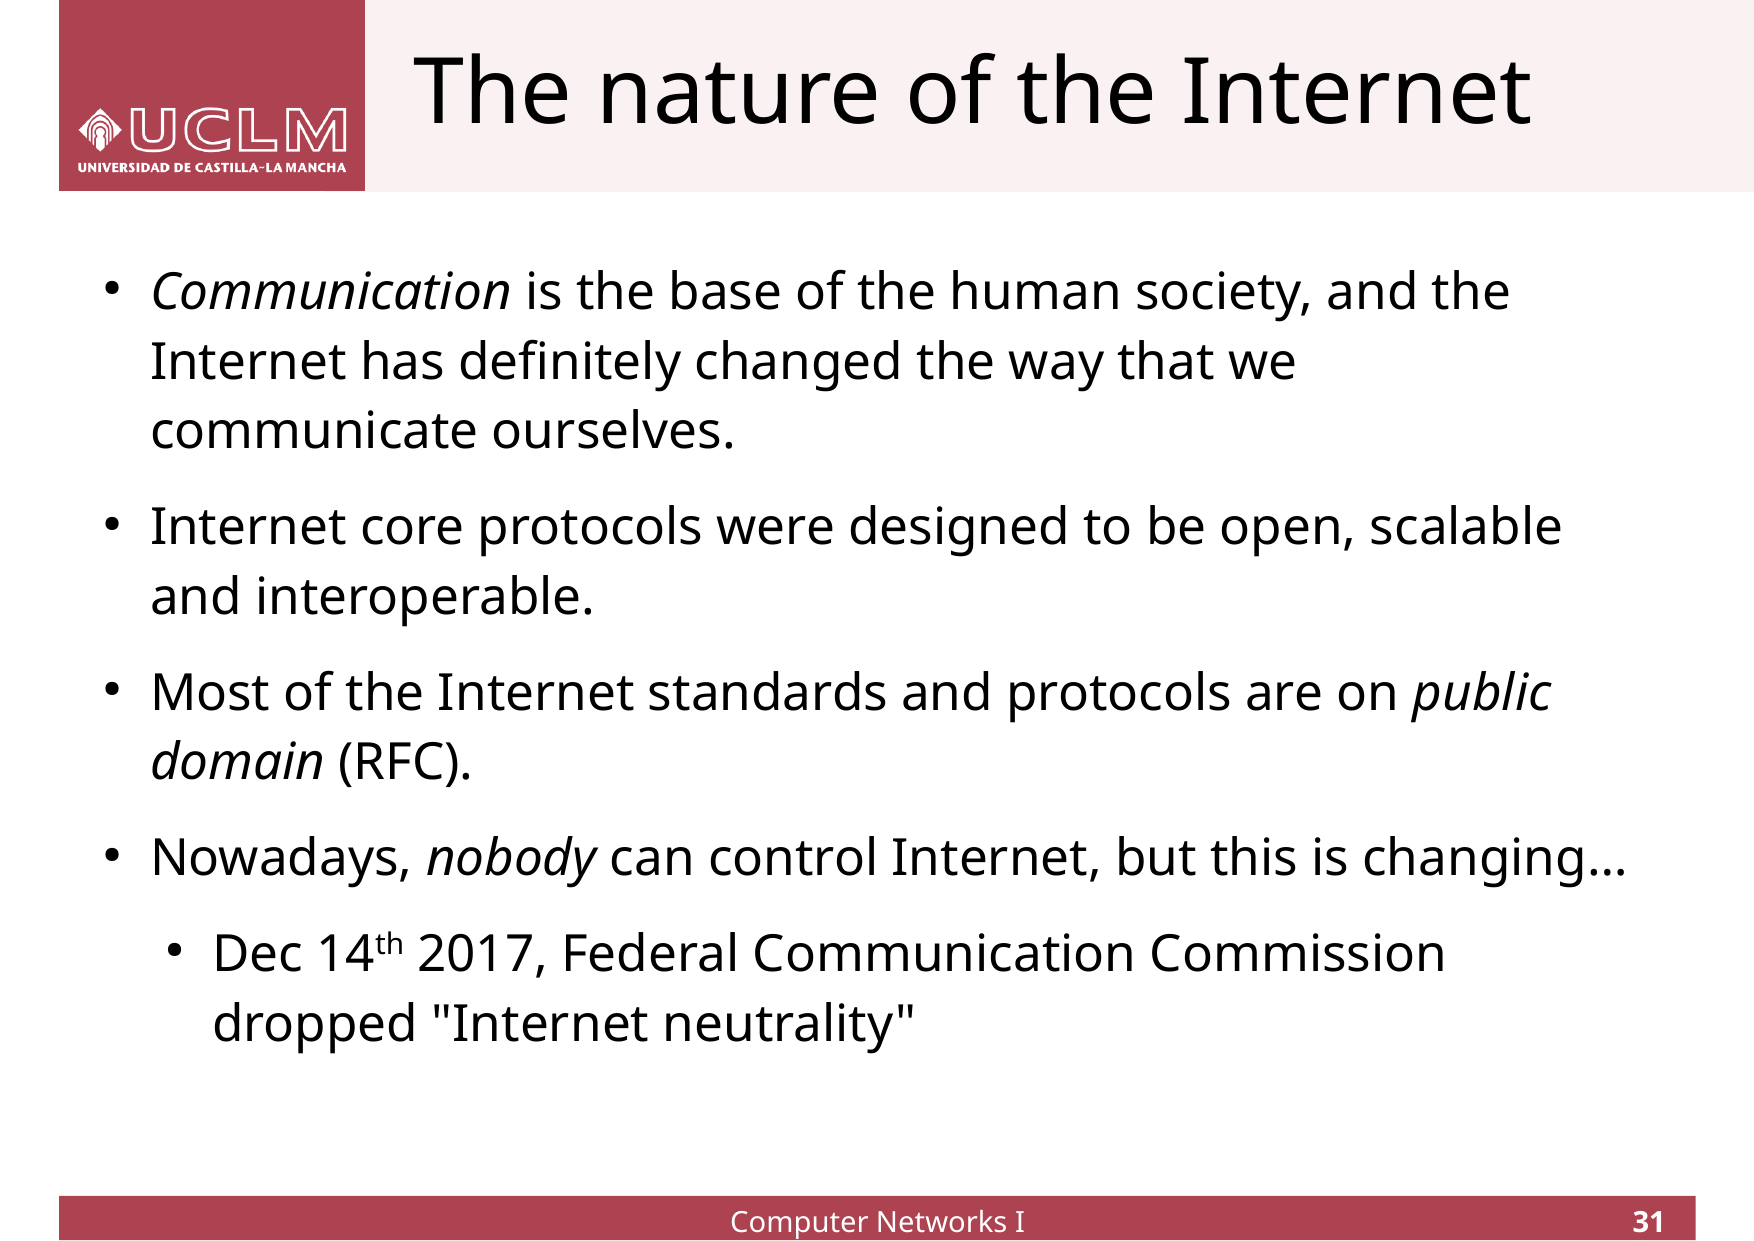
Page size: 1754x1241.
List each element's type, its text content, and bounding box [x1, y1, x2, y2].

picture [59, 0, 365, 191]
title The nature of the Internet [413, 0, 1667, 198]
list Communication is the base of the human society, and the Internet has definitely changed the way that we communicate ourselves. Internet core protocols were designed to be open, scalable and interoperable. Most of the Internet standards and protocols are on public domain (RFC). Nowadays, nobody can control Internet, but this is changing… Dec 14th 2017, Federal Communication Commission dropped "Internet neutrality" [87, 254, 1632, 1074]
